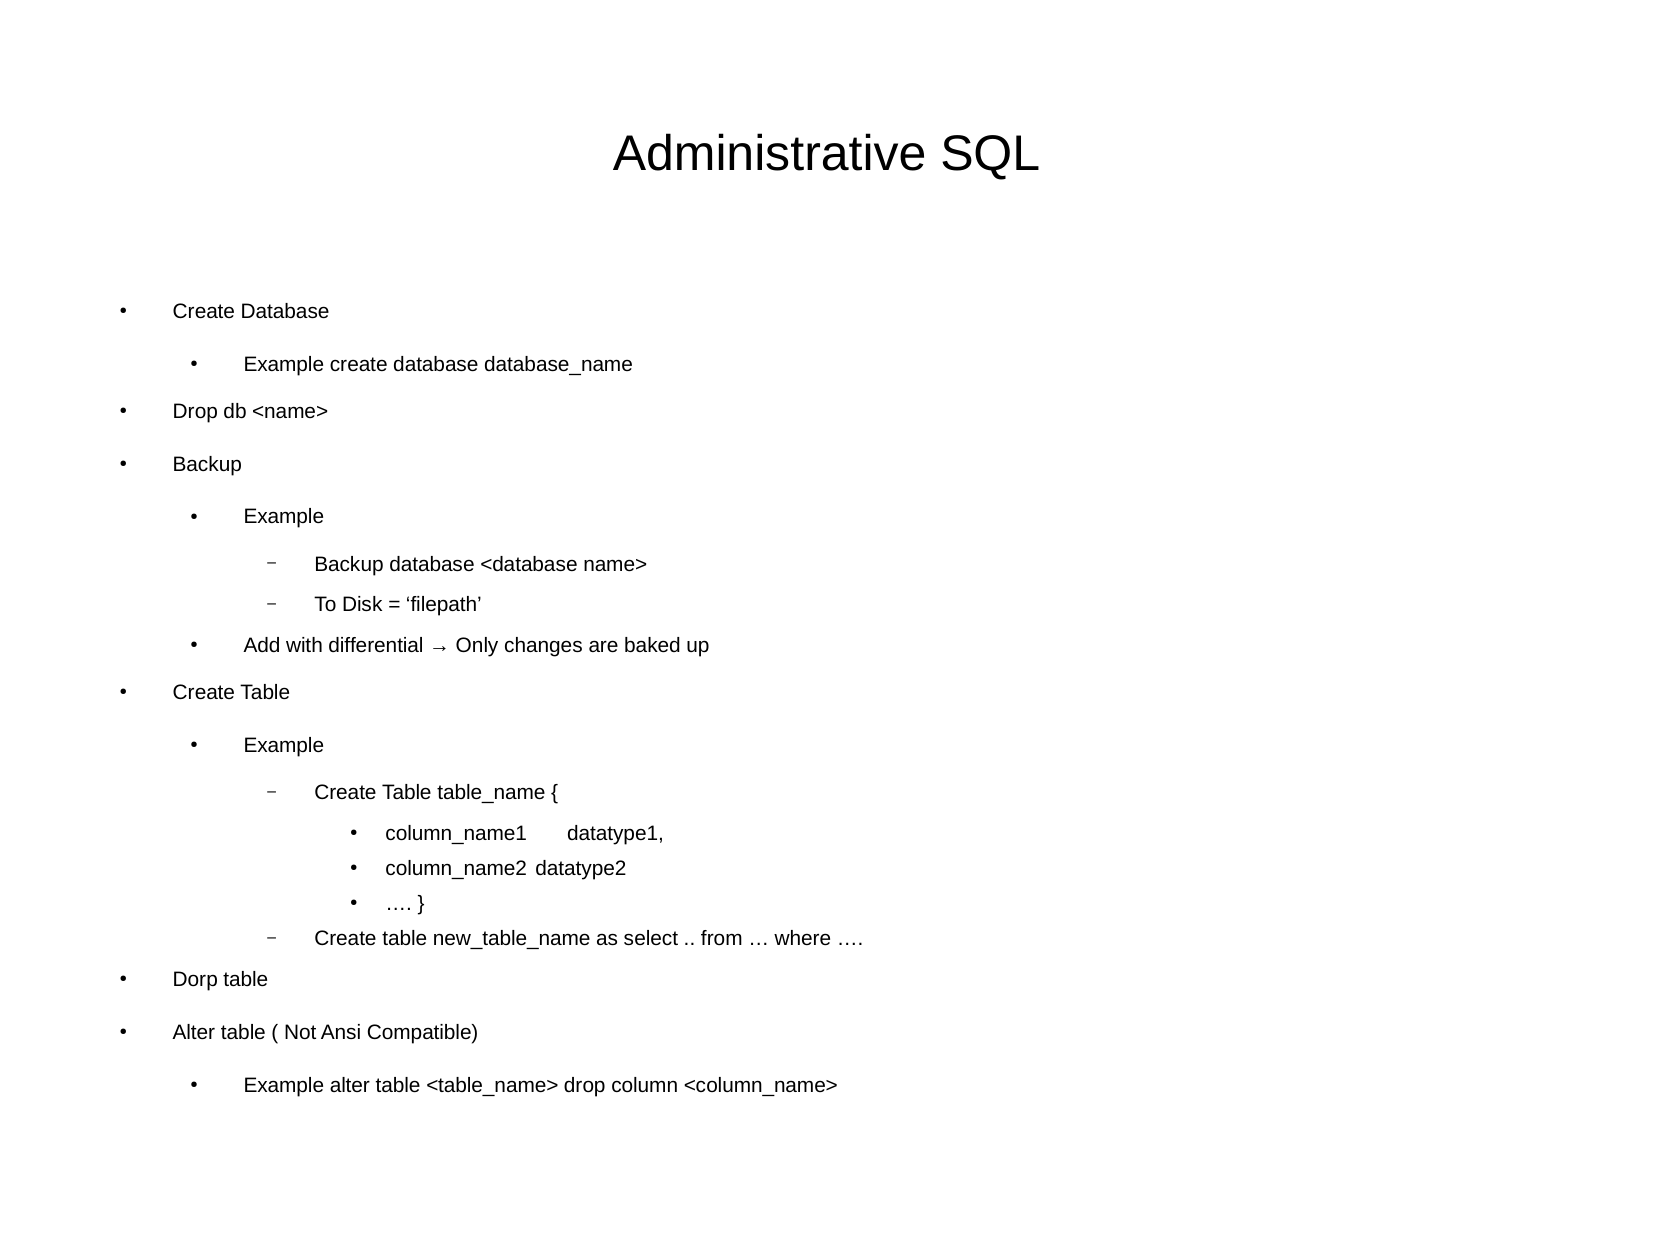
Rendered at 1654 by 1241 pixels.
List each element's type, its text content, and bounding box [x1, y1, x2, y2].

list Create Database Example create database database_name Drop db <name> Backup Example Backup database <database name> To Disk = ‘filepath’ Add with differential → Only changes are baked up Create Table Example Create Table table_name { column_name1 datatype1, column_name2 datatype2 …. } Create table new_table_name as select .. from … where …. Dorp table Alter table ( Not Ansi Compatible) Example alter table <table_name> drop column <column_name> [101, 300, 1591, 1216]
title Administrative SQL [82, 49, 1571, 257]
